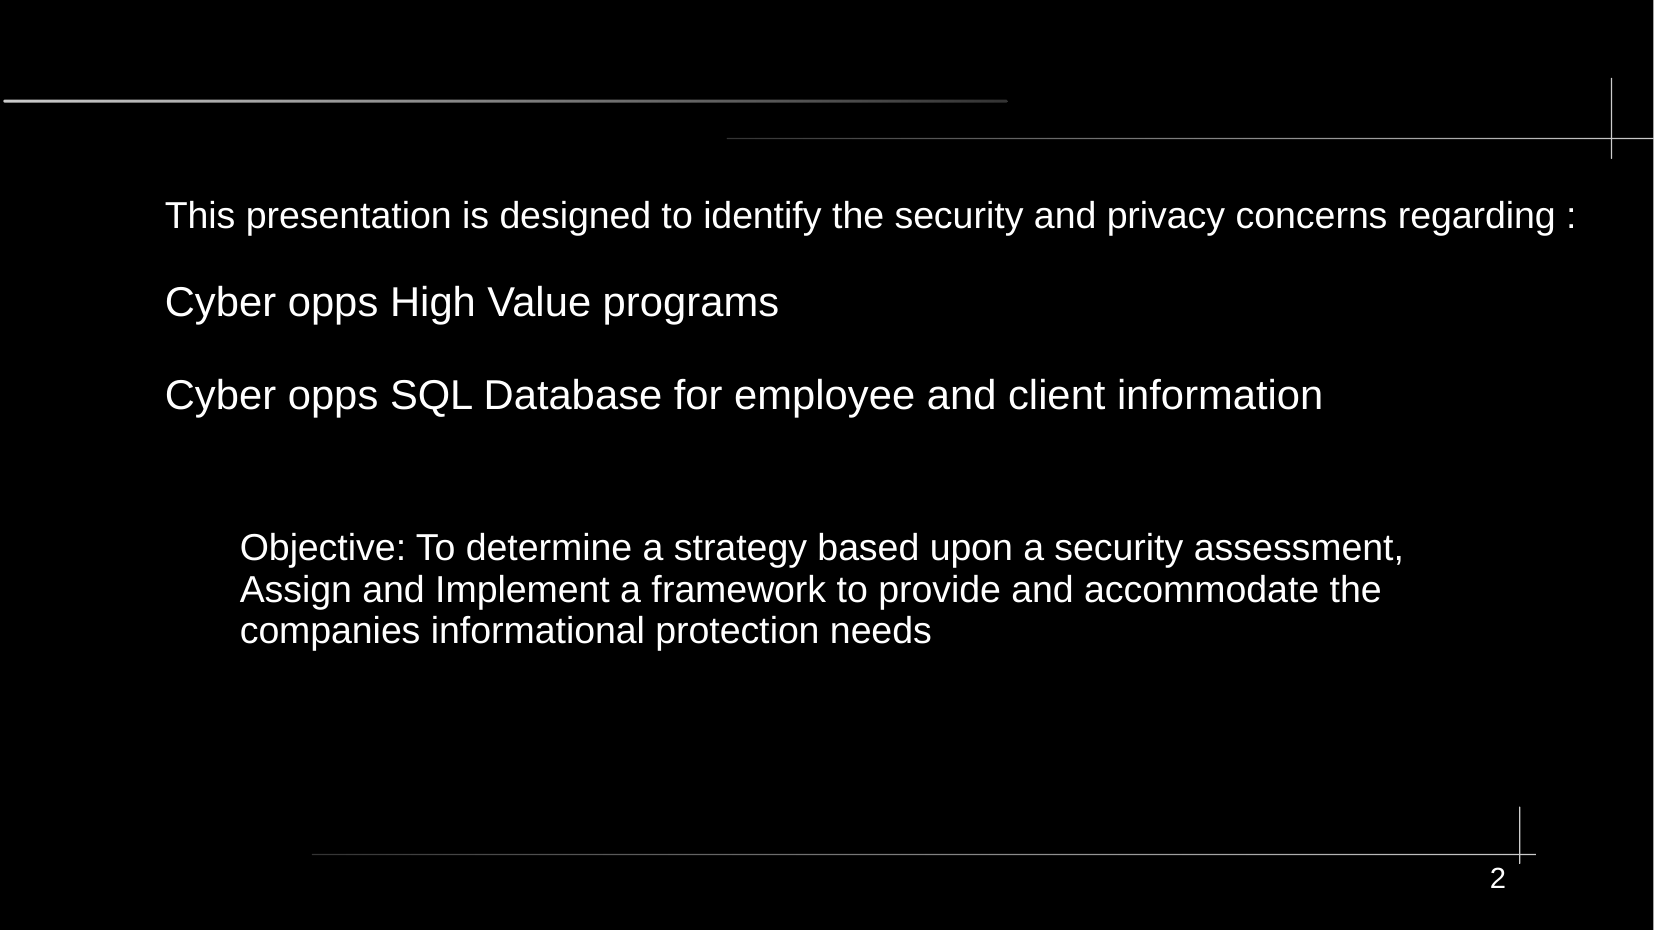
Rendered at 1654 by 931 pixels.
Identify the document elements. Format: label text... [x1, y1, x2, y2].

text_box Objective: To determine a strategy based upon a security assessment, Assign and Implement a framework to provide and accommodate the companies informational protection needs [225, 518, 1463, 702]
text_box This presentation is designed to identify the security and privacy concerns regarding : Cyber opps High Value programs Cyber opps SQL Database for employee and client information [150, 187, 1593, 519]
